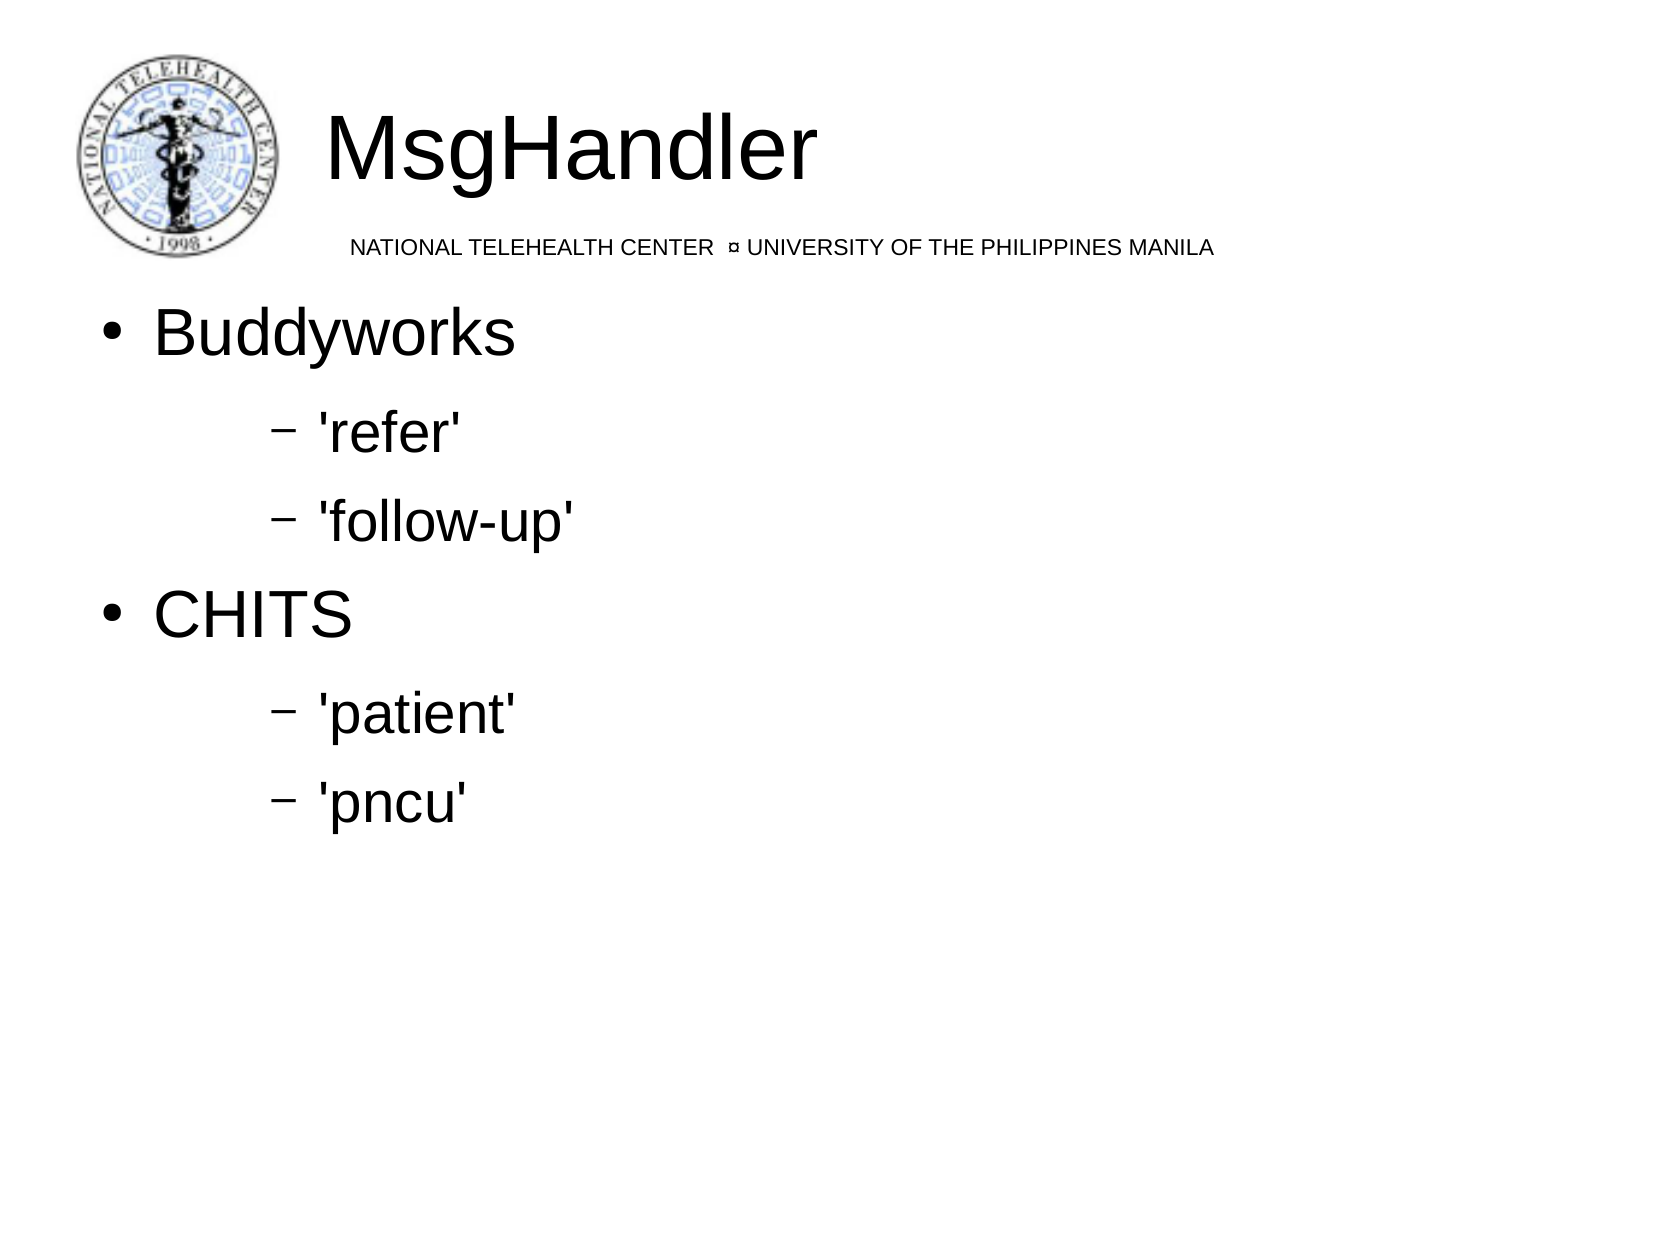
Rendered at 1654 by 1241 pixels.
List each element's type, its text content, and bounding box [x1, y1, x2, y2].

list Buddyworks 'refer' 'follow-up' CHITS 'patient' 'pncu' [82, 295, 1571, 1094]
picture [75, 53, 282, 261]
title MsgHandler [324, 66, 1571, 229]
